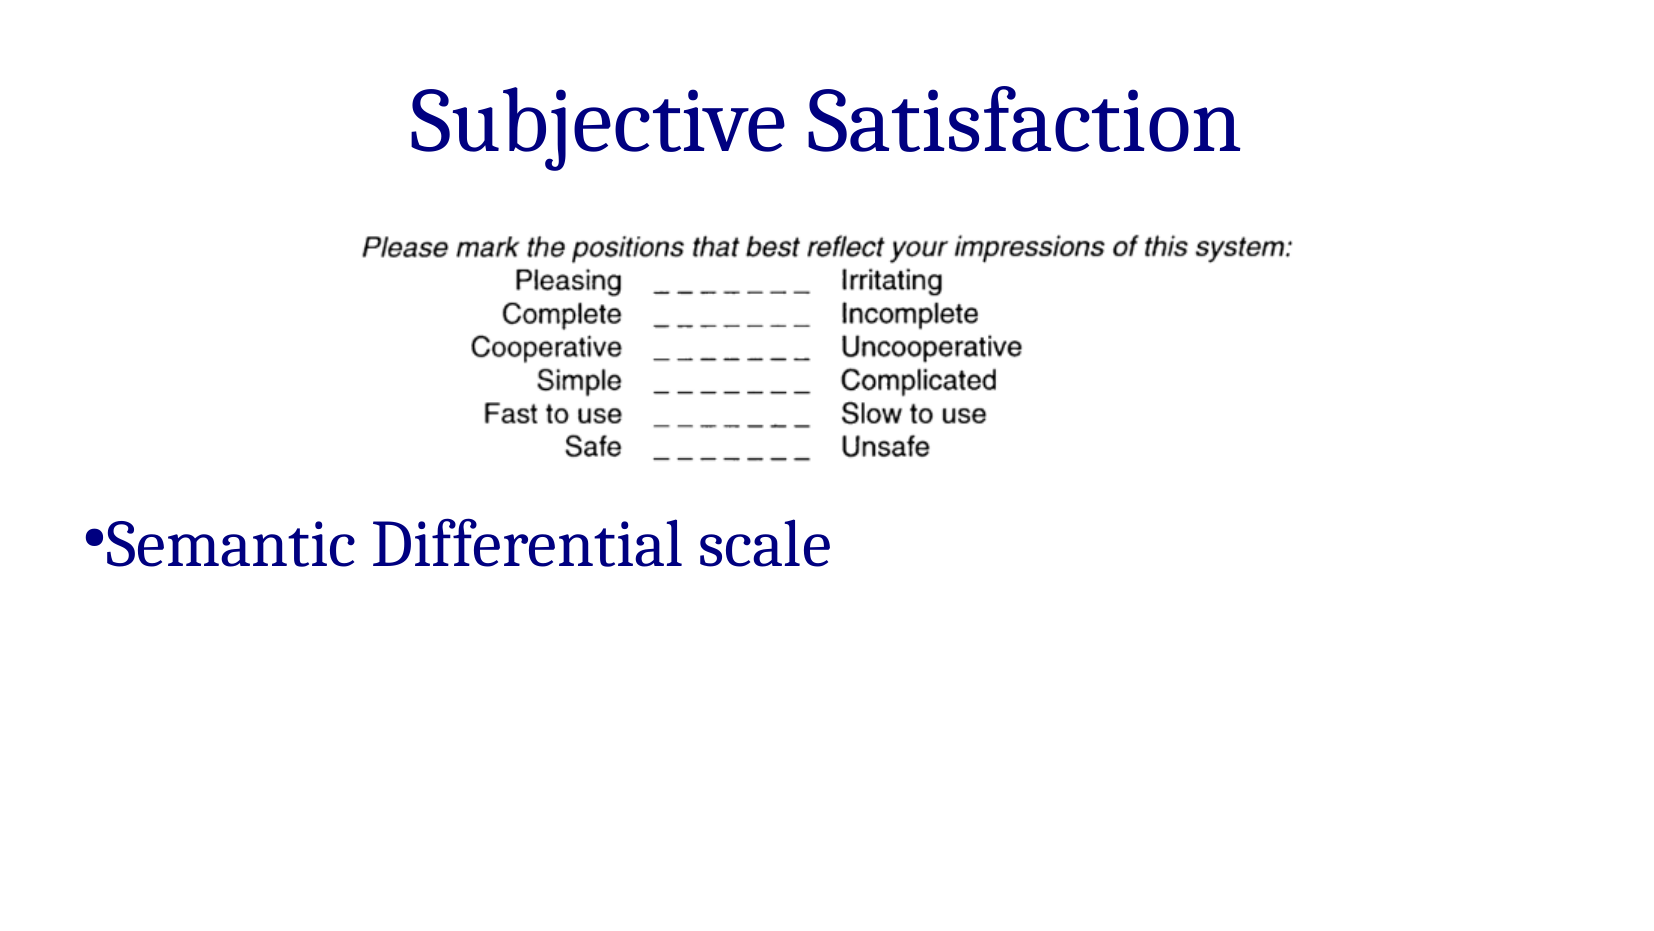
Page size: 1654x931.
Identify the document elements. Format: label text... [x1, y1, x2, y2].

title Subjective Satisfaction [82, 37, 1571, 193]
list Semantic Differential scale [82, 499, 1571, 757]
picture [351, 217, 1302, 475]
